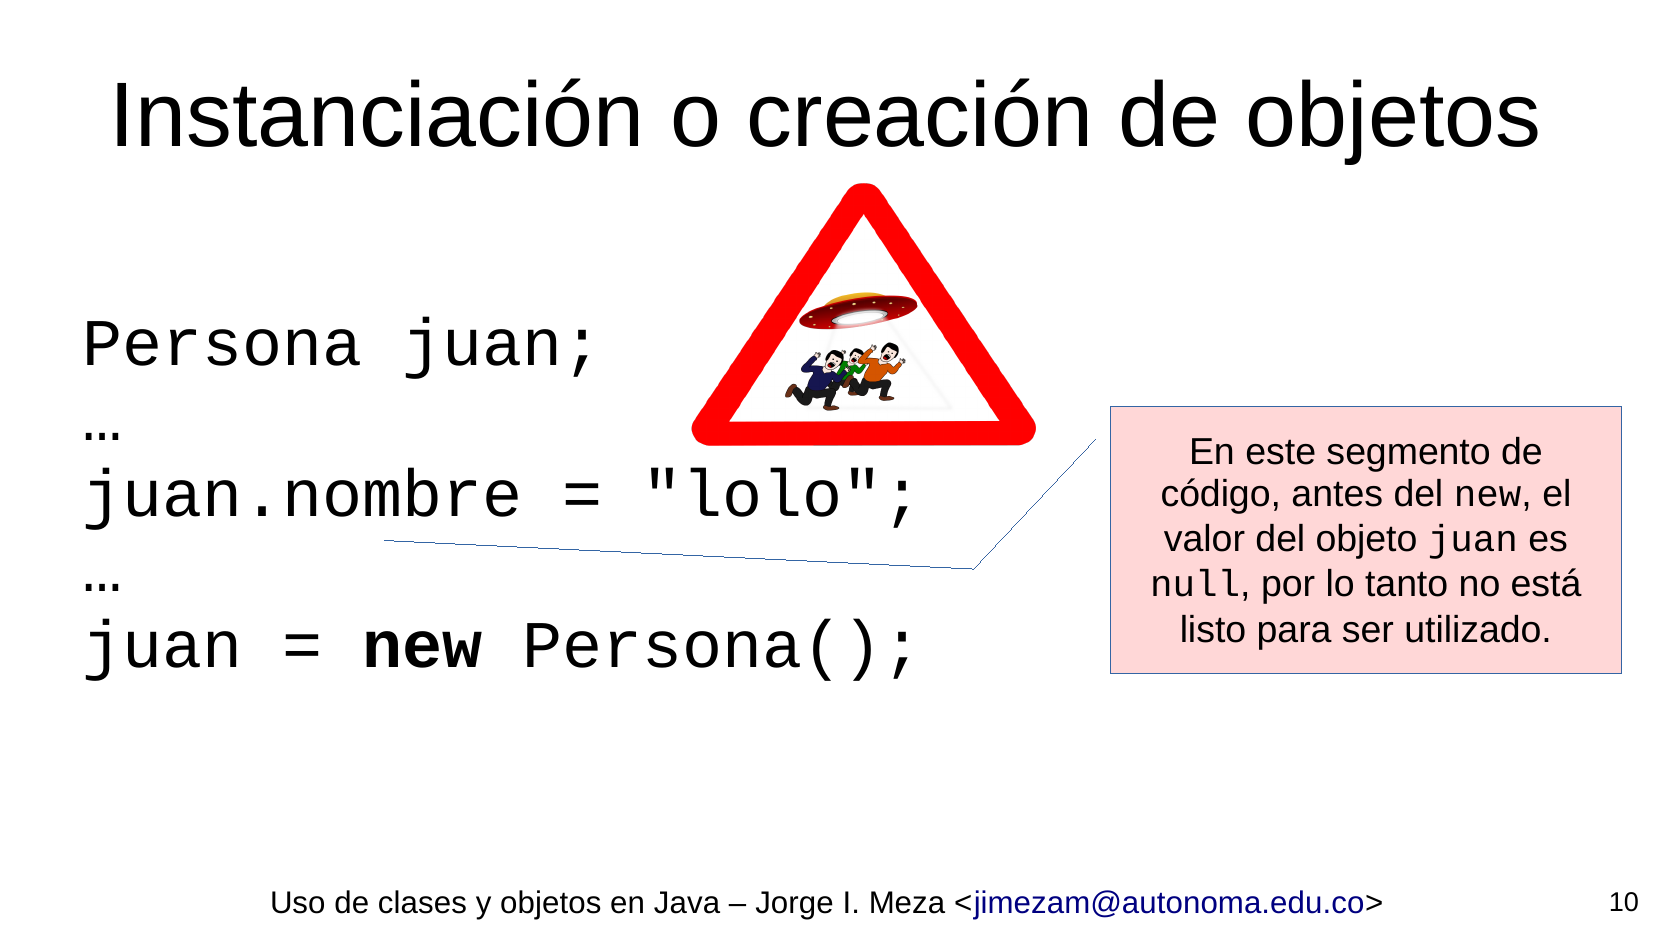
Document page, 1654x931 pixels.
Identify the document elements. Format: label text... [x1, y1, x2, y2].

picture [673, 172, 1056, 510]
text_box En este segmento de código, antes del new, el valor del objeto juan es null, por lo tanto no está listo para ser utilizado. [1110, 406, 1622, 674]
title Instanciación o creación de objetos [82, 37, 1571, 193]
subtitle Persona juan; … juan.nombre = "lolo"; … juan = new Persona(); [82, 205, 1571, 867]
